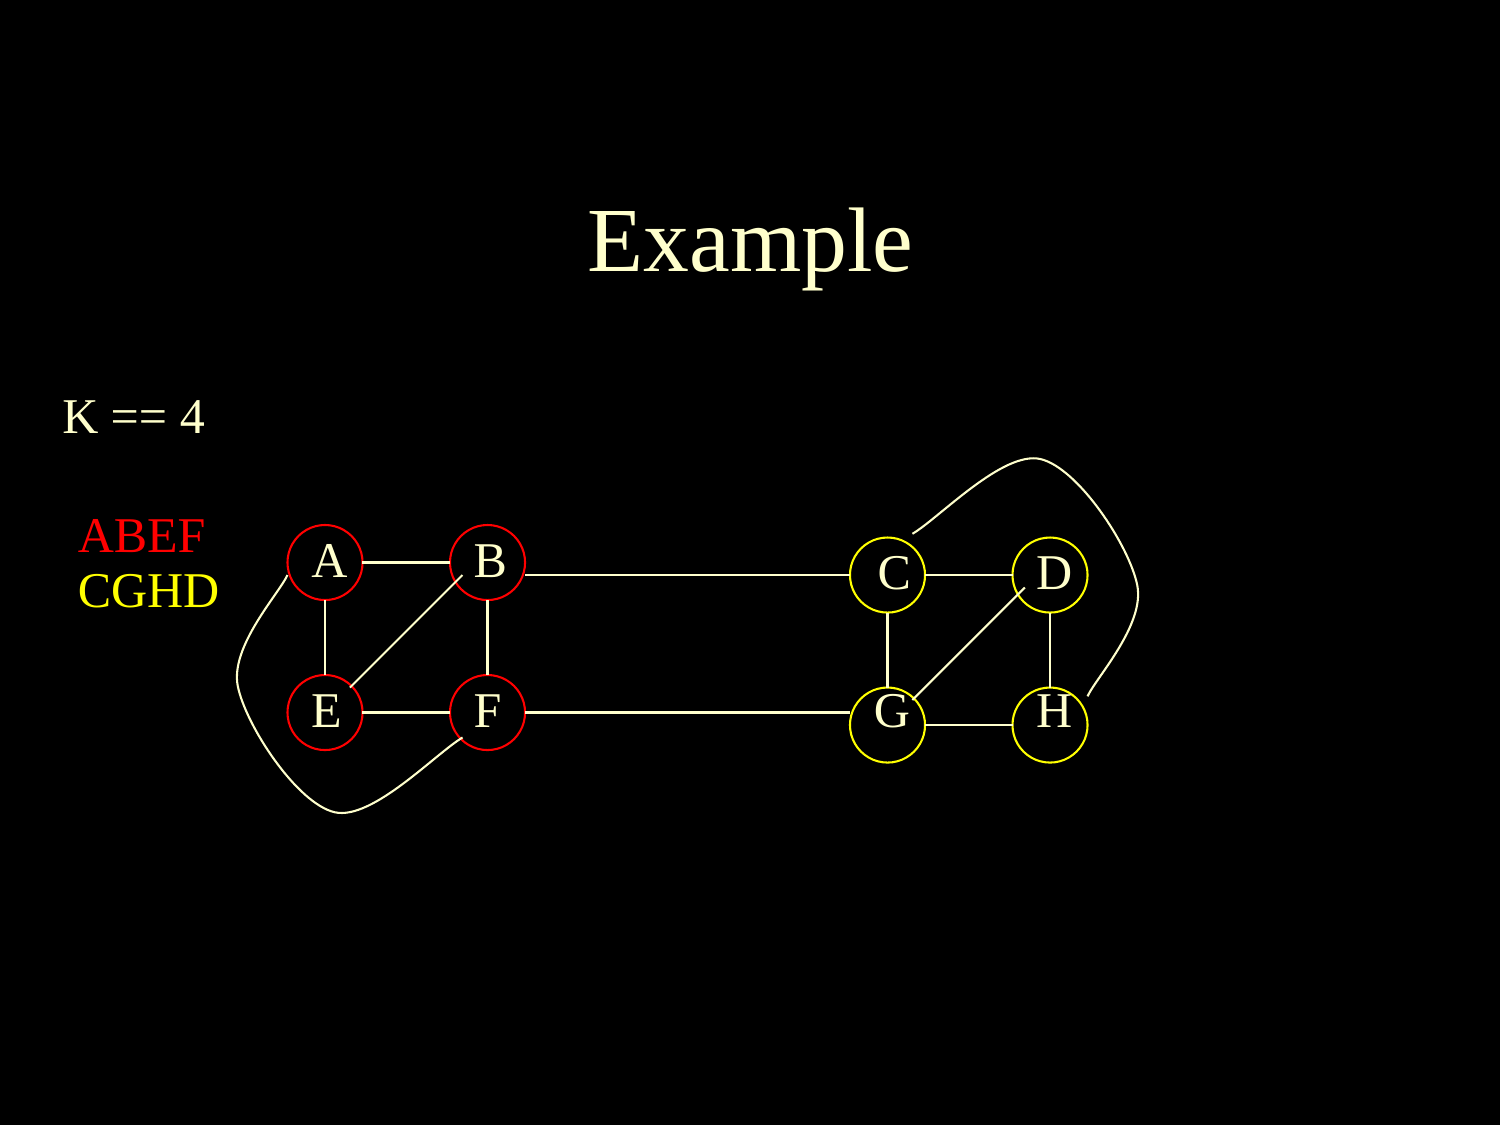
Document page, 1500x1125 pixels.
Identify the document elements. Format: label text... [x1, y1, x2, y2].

text_box G [858, 674, 925, 746]
text_box ABEF CGHD [63, 499, 235, 626]
text_box H [1021, 674, 1088, 746]
text_box F [458, 674, 517, 746]
text_box A [296, 524, 363, 596]
text_box D [1021, 537, 1088, 609]
title Example [22, 145, 1480, 336]
text_box B [458, 524, 522, 596]
text_box K == 4 [47, 381, 220, 453]
text_box C [862, 537, 926, 609]
text_box E [296, 674, 357, 746]
